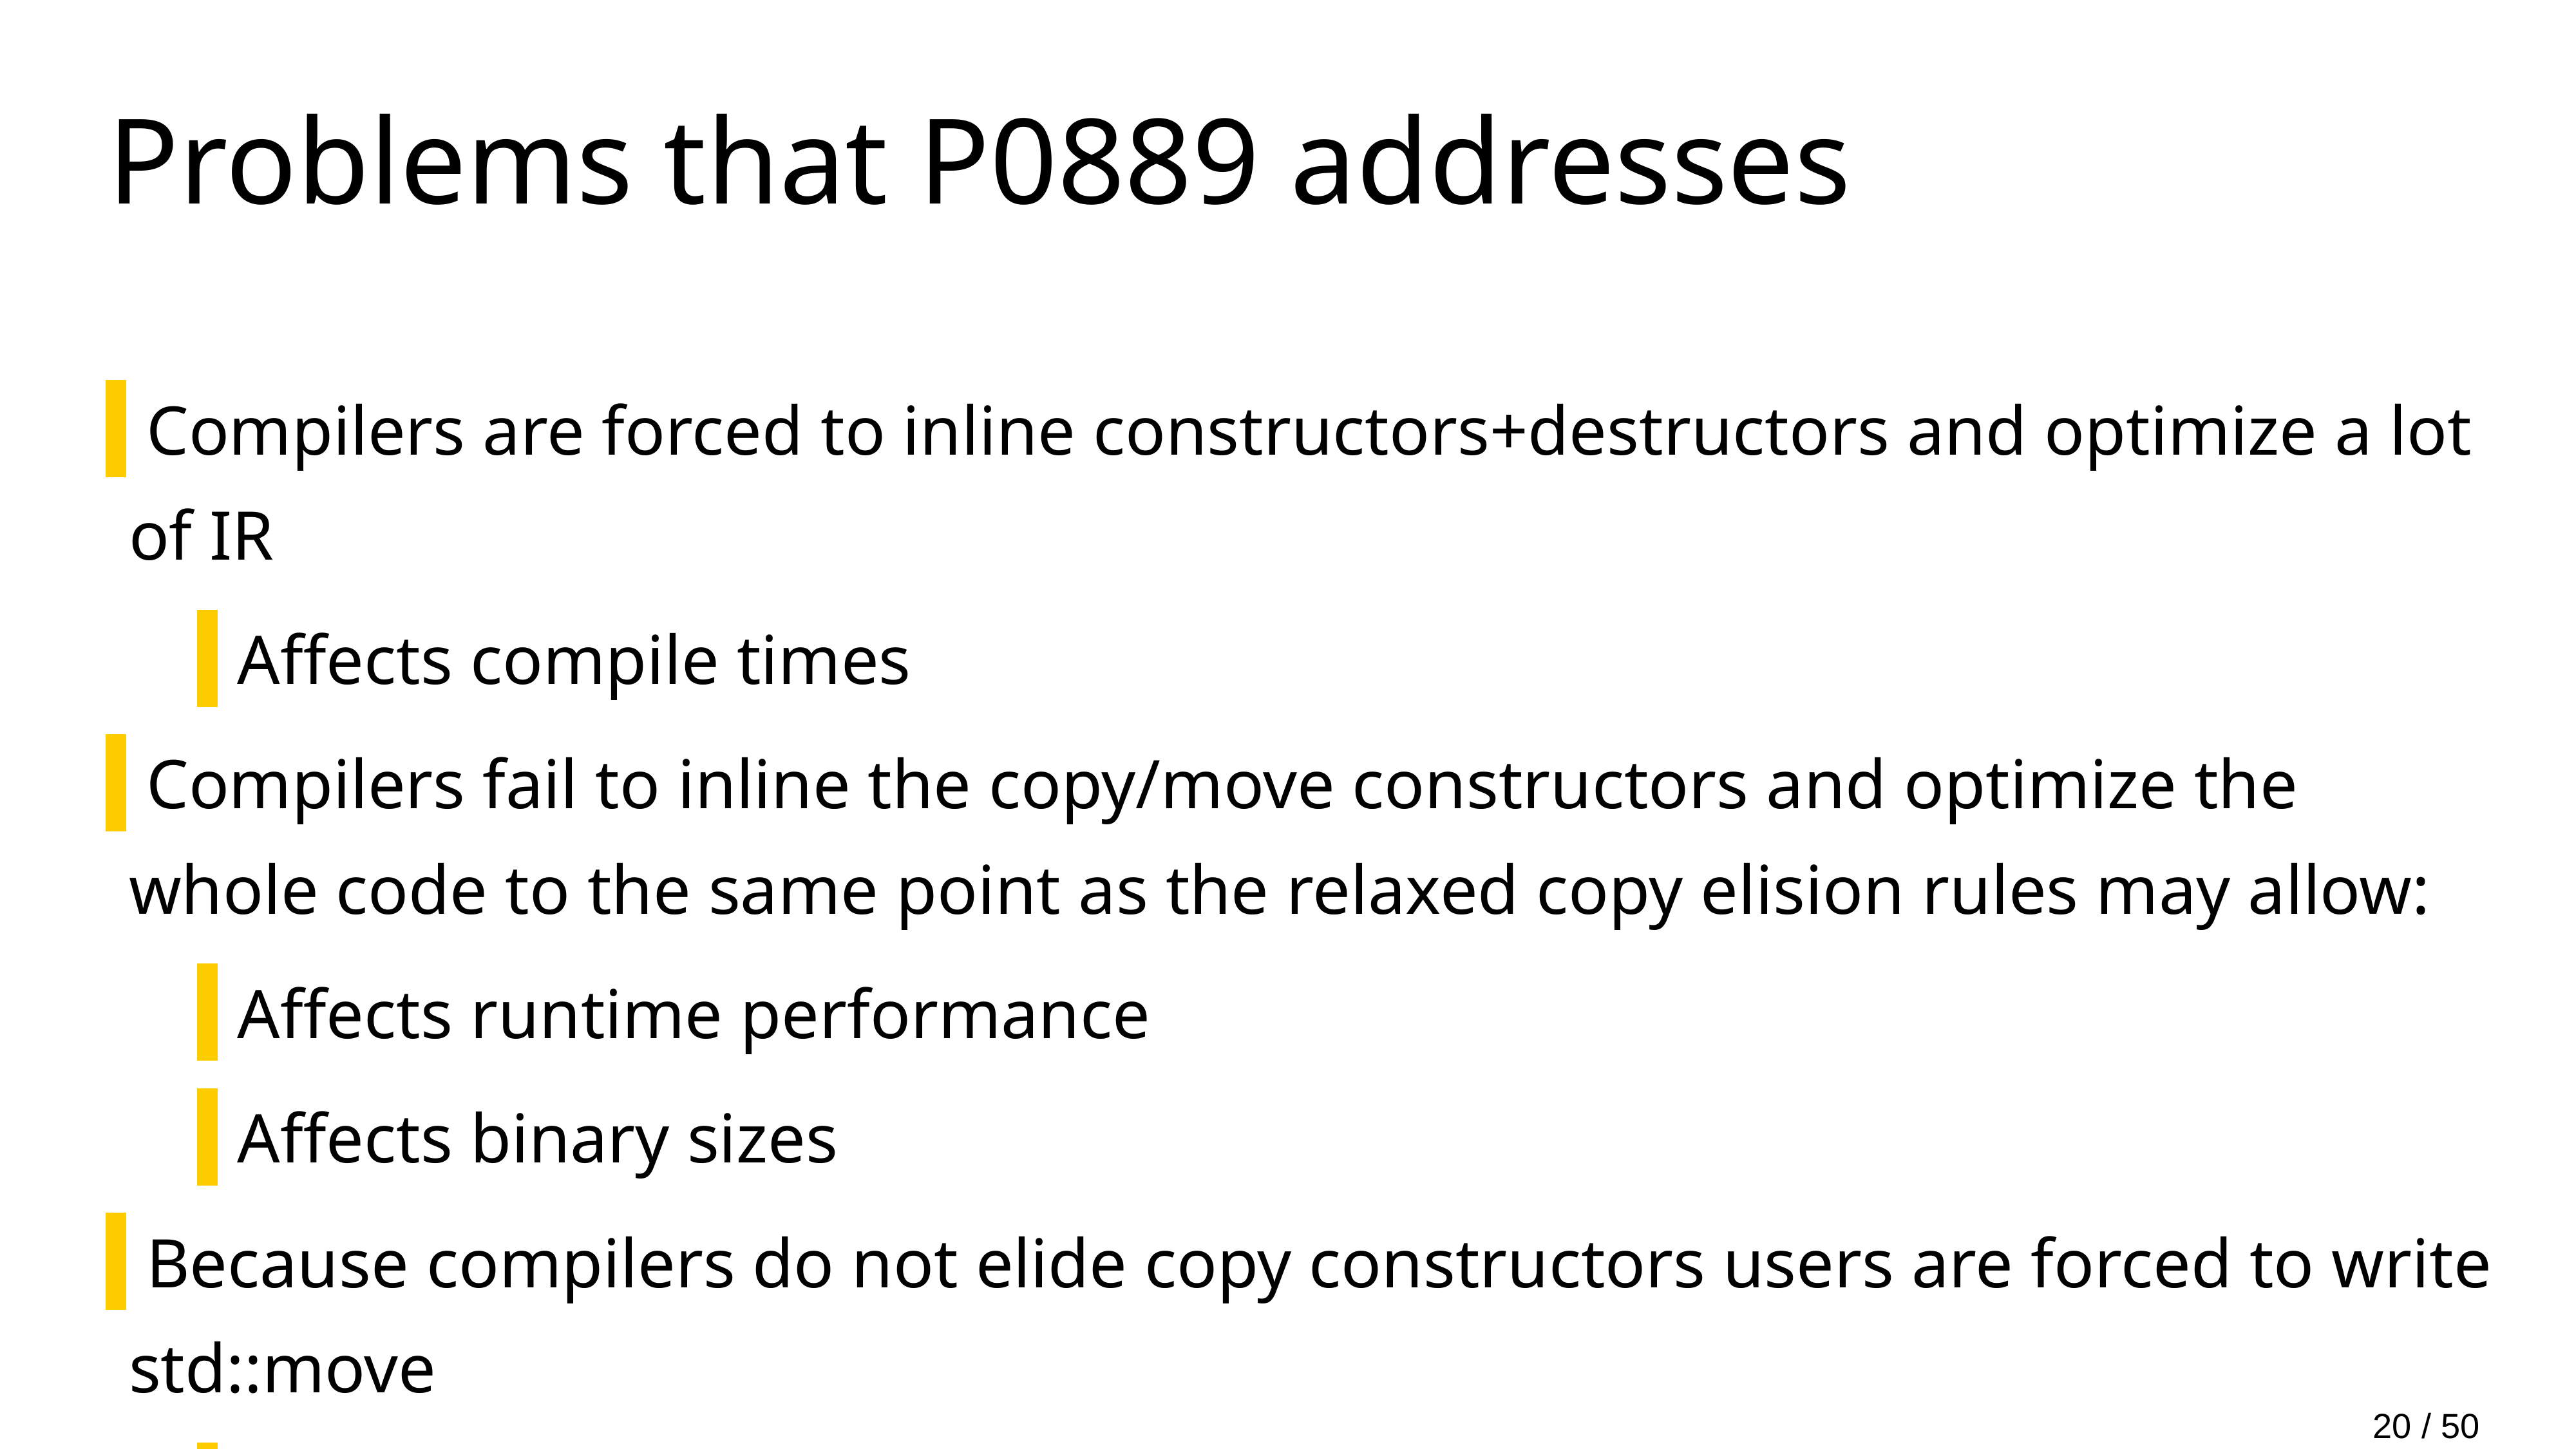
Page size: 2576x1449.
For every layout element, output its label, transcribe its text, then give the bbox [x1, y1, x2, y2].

picture [197, 1443, 218, 1449]
text_box Compilers are forced to inline constructors+destructors and optimize a lot of IR Affects compile times Compilers fail to inline the copy/move constructors and optimize the whole code to the same point as the relaxed copy elision rules may allow: Affects runtime performance Affects binary sizes Because compilers do not elide copy constructors users are forced to write std::move Rules for writing (or not writing) std::move are tricky [96, 364, 2512, 1419]
title Problems that P0889 addresses [108, 80, 2468, 242]
text_box <number> / 50 [2363, 1402, 2576, 1449]
